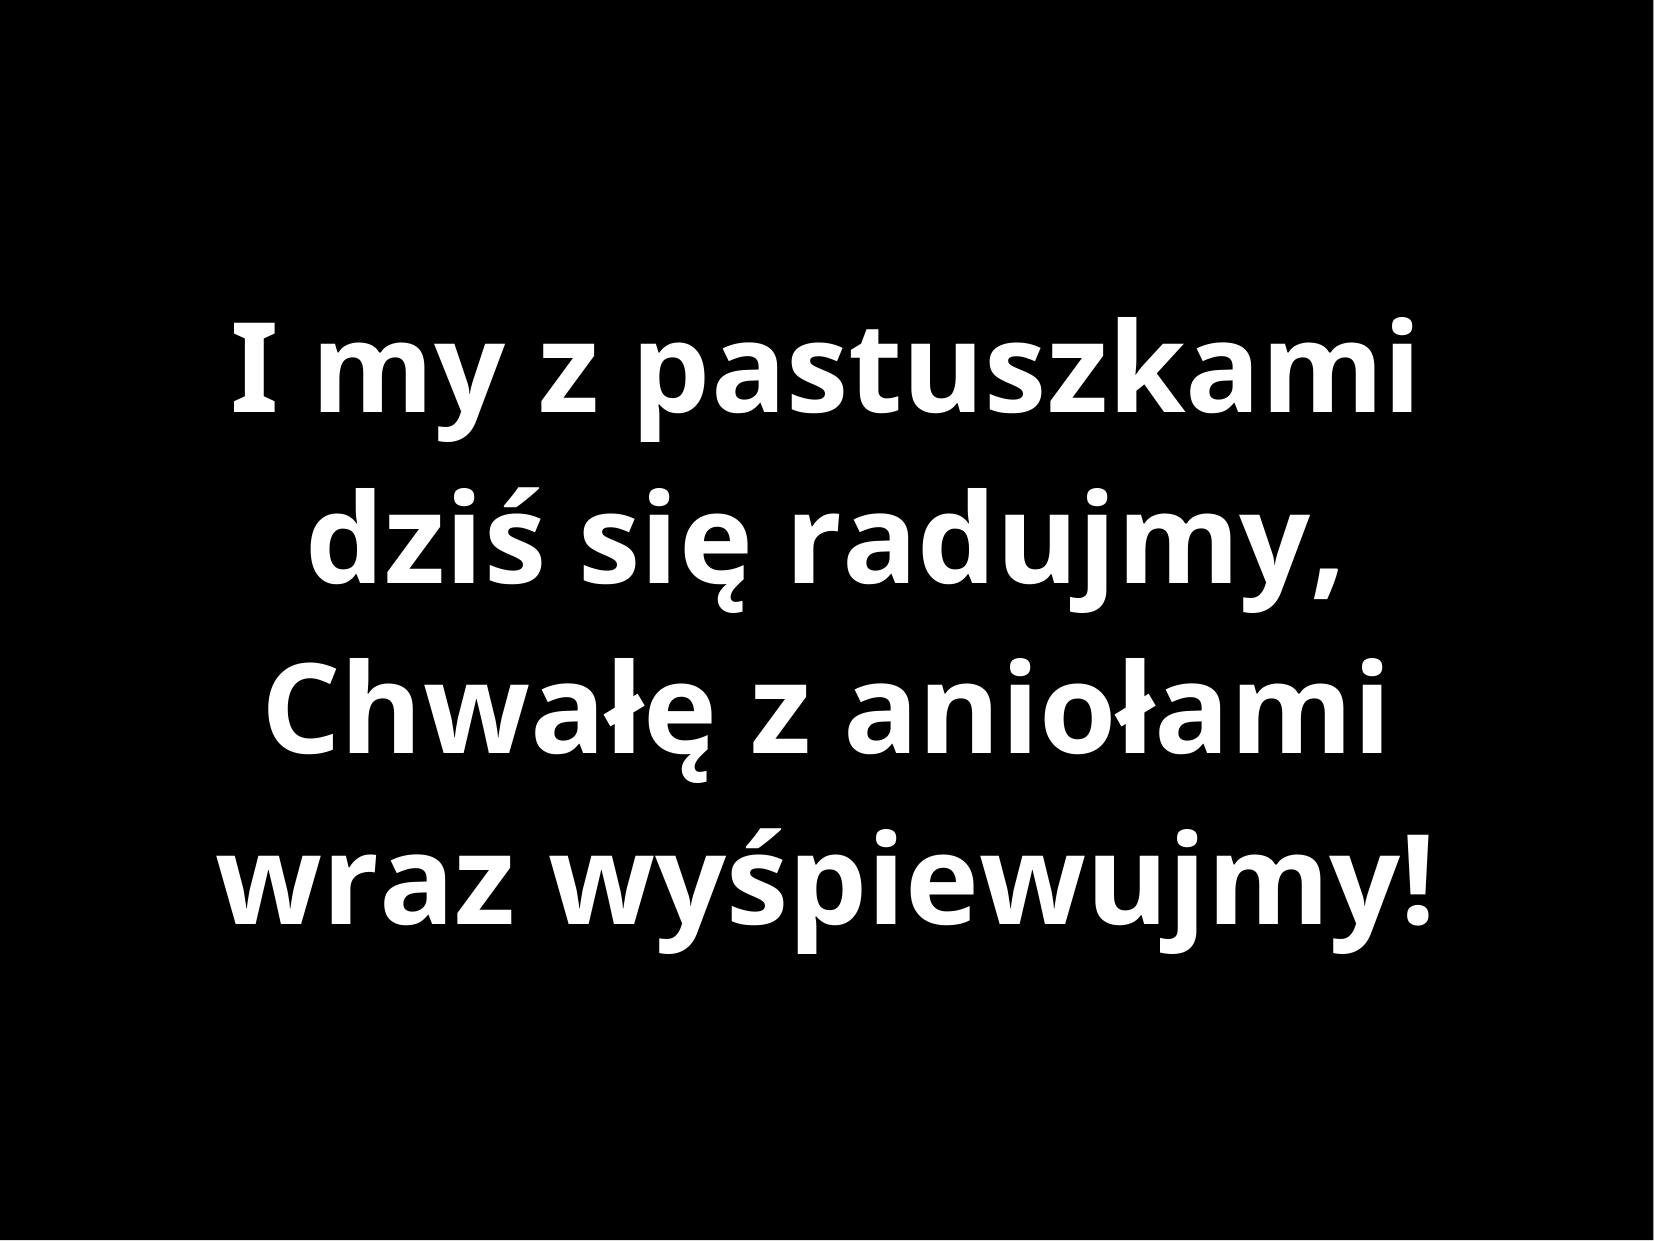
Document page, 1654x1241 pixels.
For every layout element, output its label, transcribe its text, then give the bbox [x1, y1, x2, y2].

title I my z pastuszkami dziś się radujmy, Chwałę z aniołami wraz wyśpiewujmy! [0, 0, 1654, 1241]
